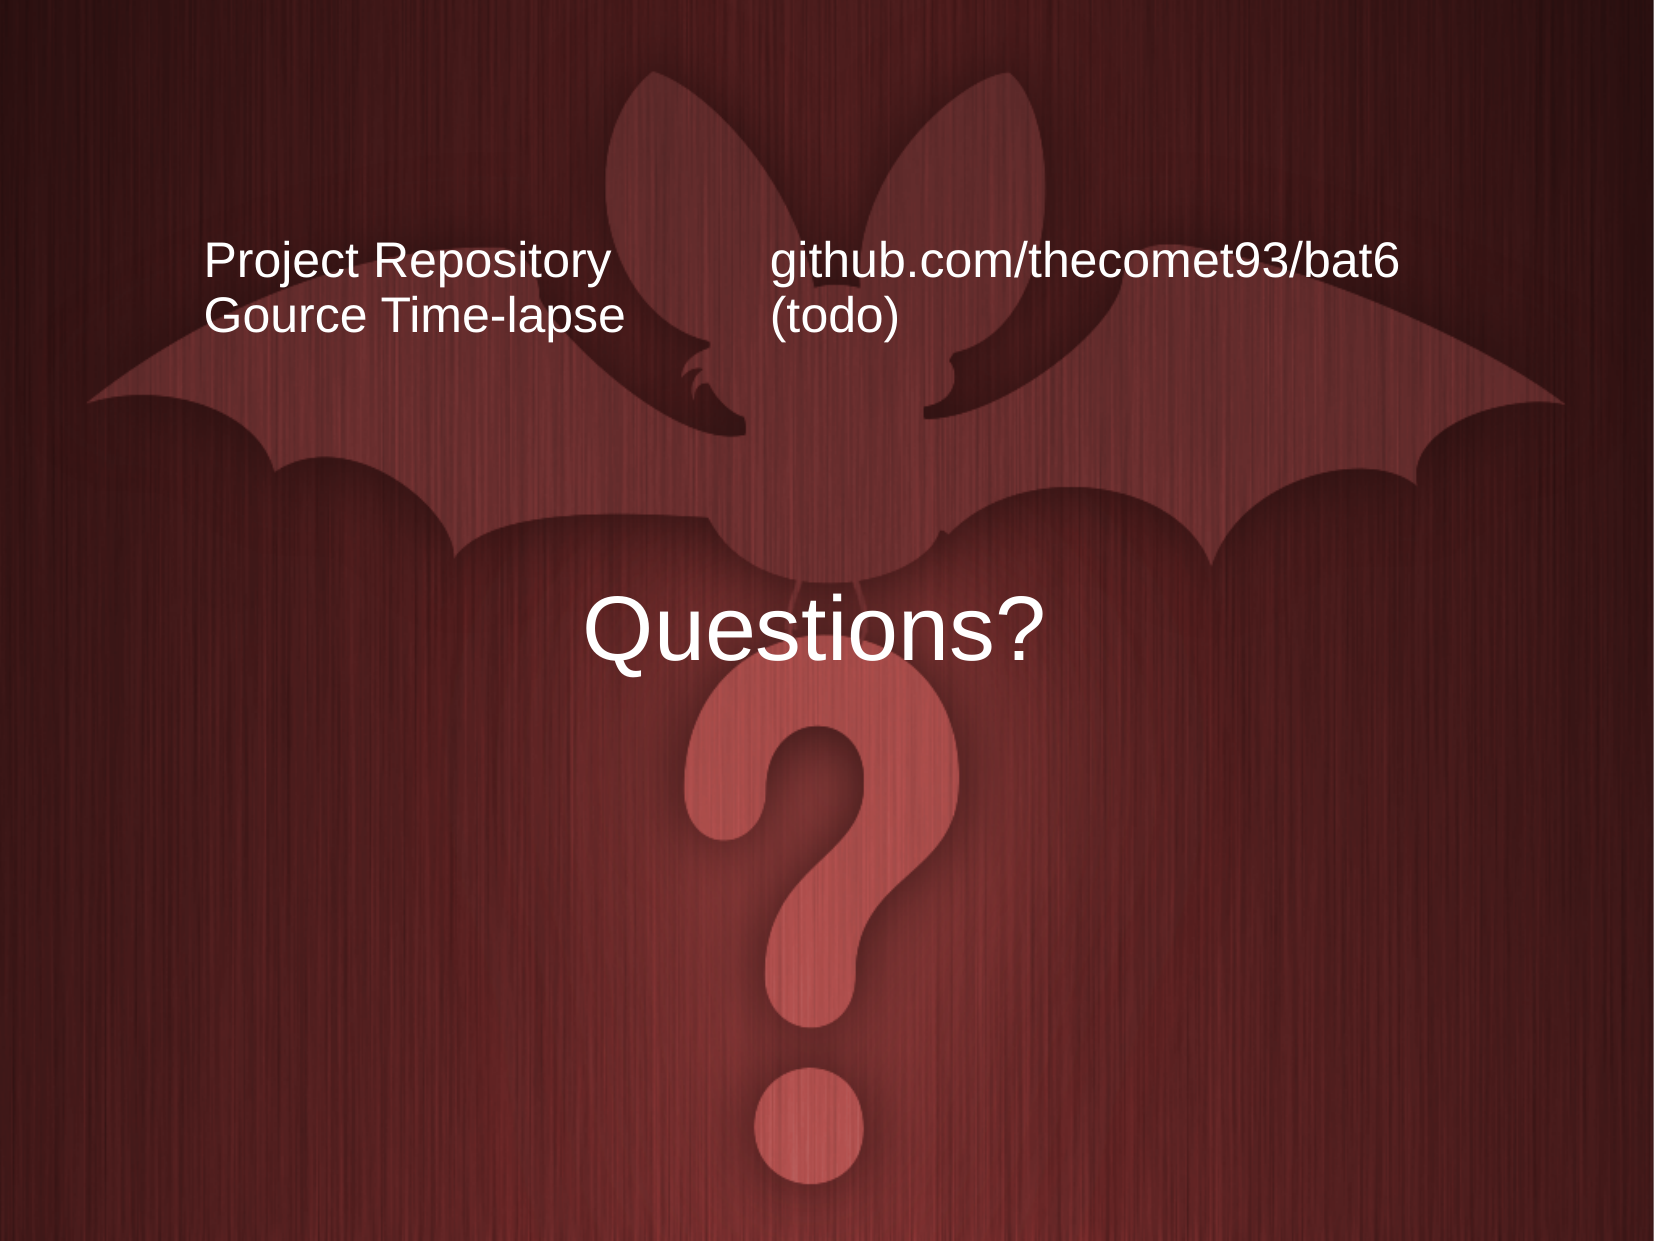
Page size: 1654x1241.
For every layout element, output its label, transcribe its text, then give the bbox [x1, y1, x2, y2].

title Questions? [70, 525, 1560, 733]
text_box Project Repository Gource Time-lapse [188, 224, 674, 567]
picture [0, 0, 1654, 1241]
text_box github.com/thecomet93/bat6 (todo) [755, 224, 1619, 497]
